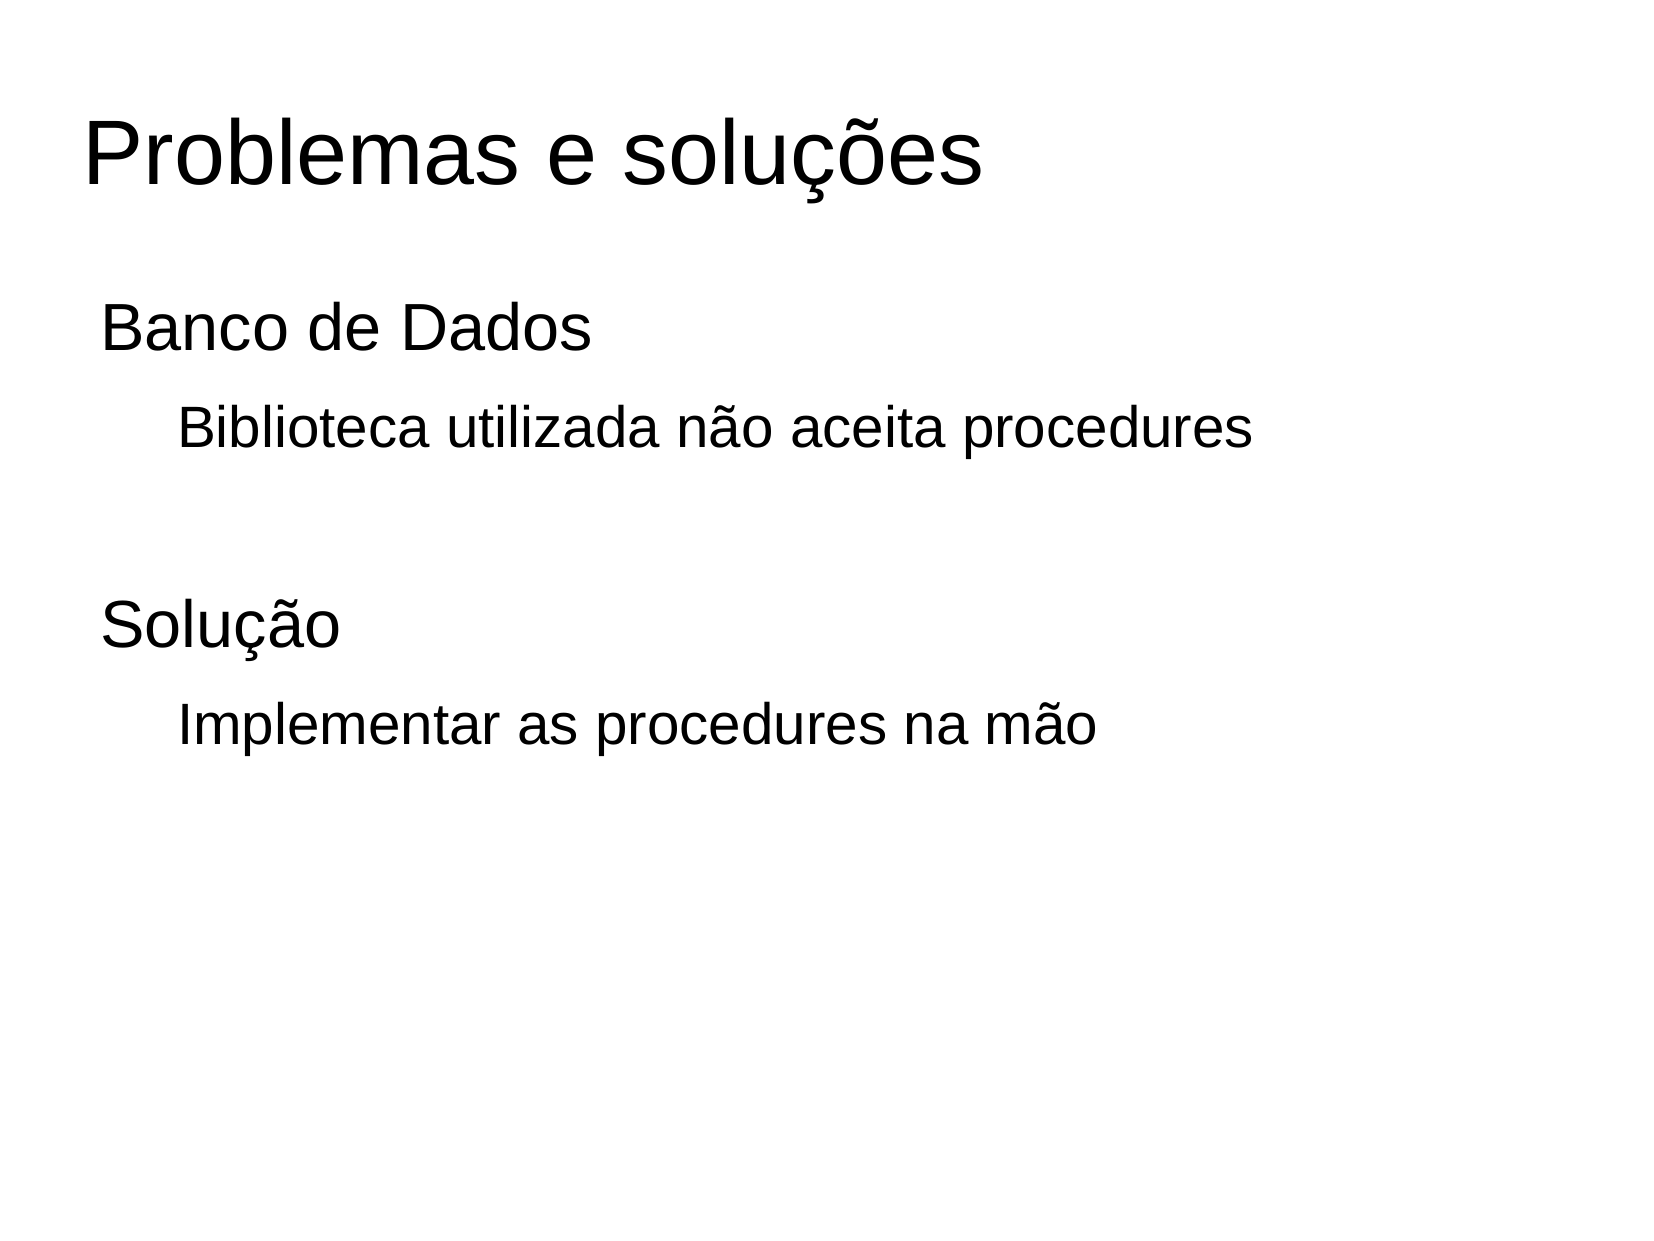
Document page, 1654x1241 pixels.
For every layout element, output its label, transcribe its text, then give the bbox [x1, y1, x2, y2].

list Banco de Dados Biblioteca utilizada não aceita procedures Solução Implementar as procedures na mão [82, 290, 1571, 1094]
title Problemas e soluções [82, 56, 1571, 250]
